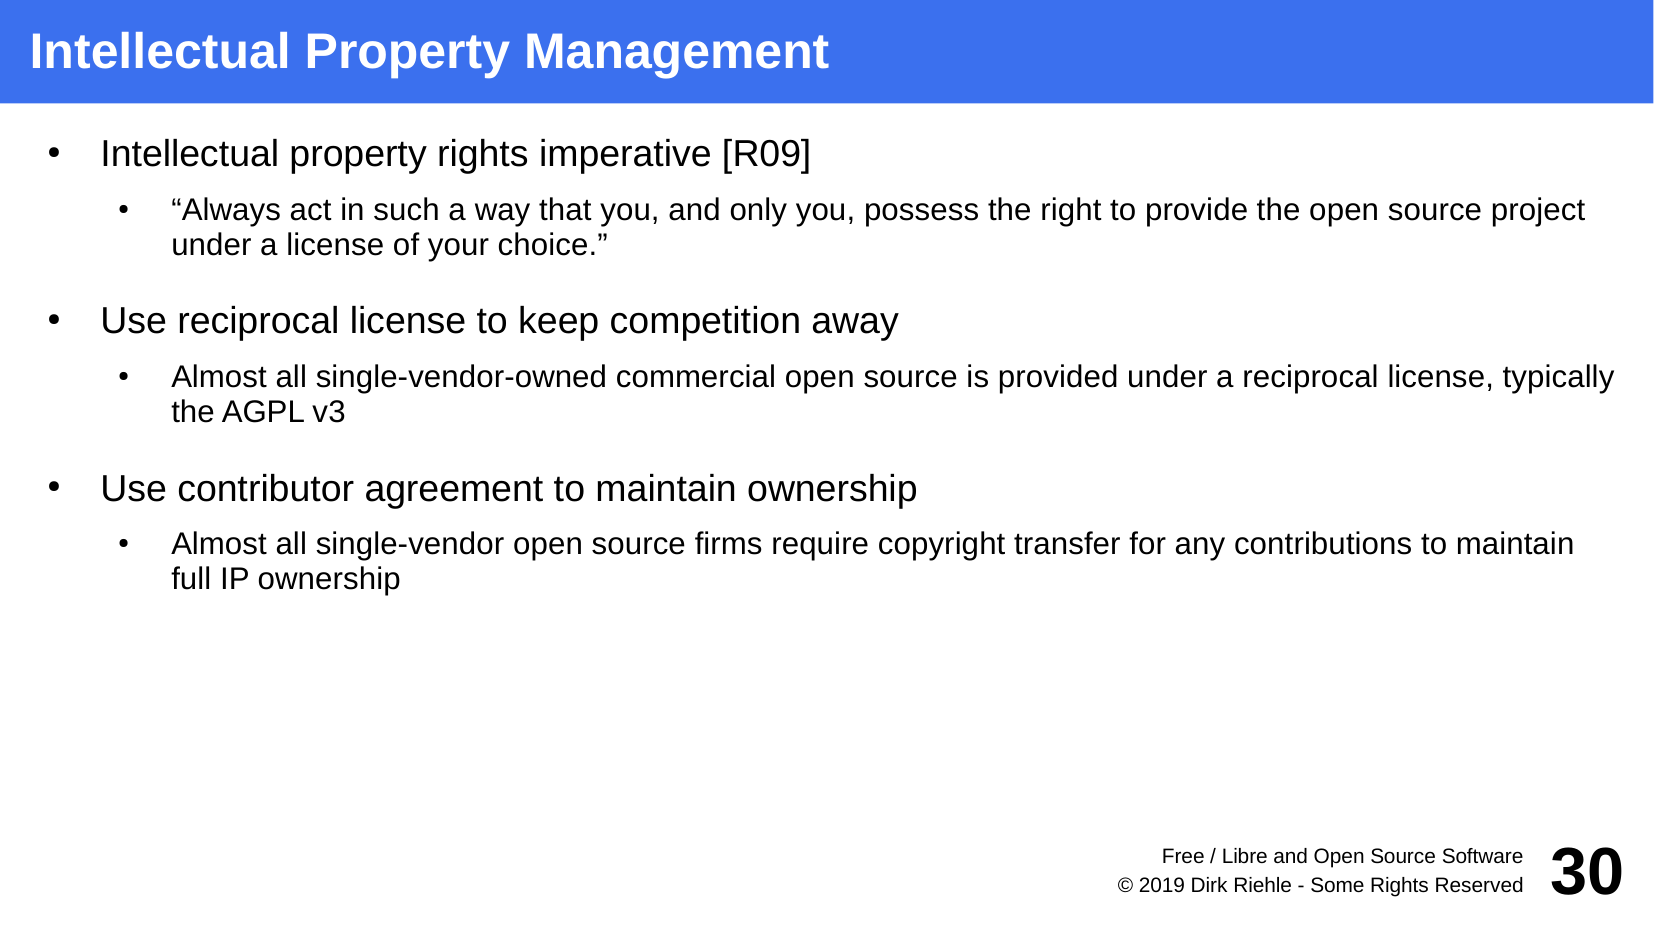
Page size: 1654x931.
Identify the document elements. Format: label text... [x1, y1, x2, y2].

title Intellectual Property Management [0, 0, 1654, 104]
list Intellectual property rights imperative [R09] “Always act in such a way that you, and only you, possess the right to provide the open source project under a license of your choice.” Use reciprocal license to keep competition away Almost all single-vendor-owned commercial open source is provided under a reciprocal license, typically the AGPL v3 Use contributor agreement to maintain ownership Almost all single-vendor open source firms require copyright transfer for any contributions to maintain full IP ownership [29, 132, 1625, 813]
